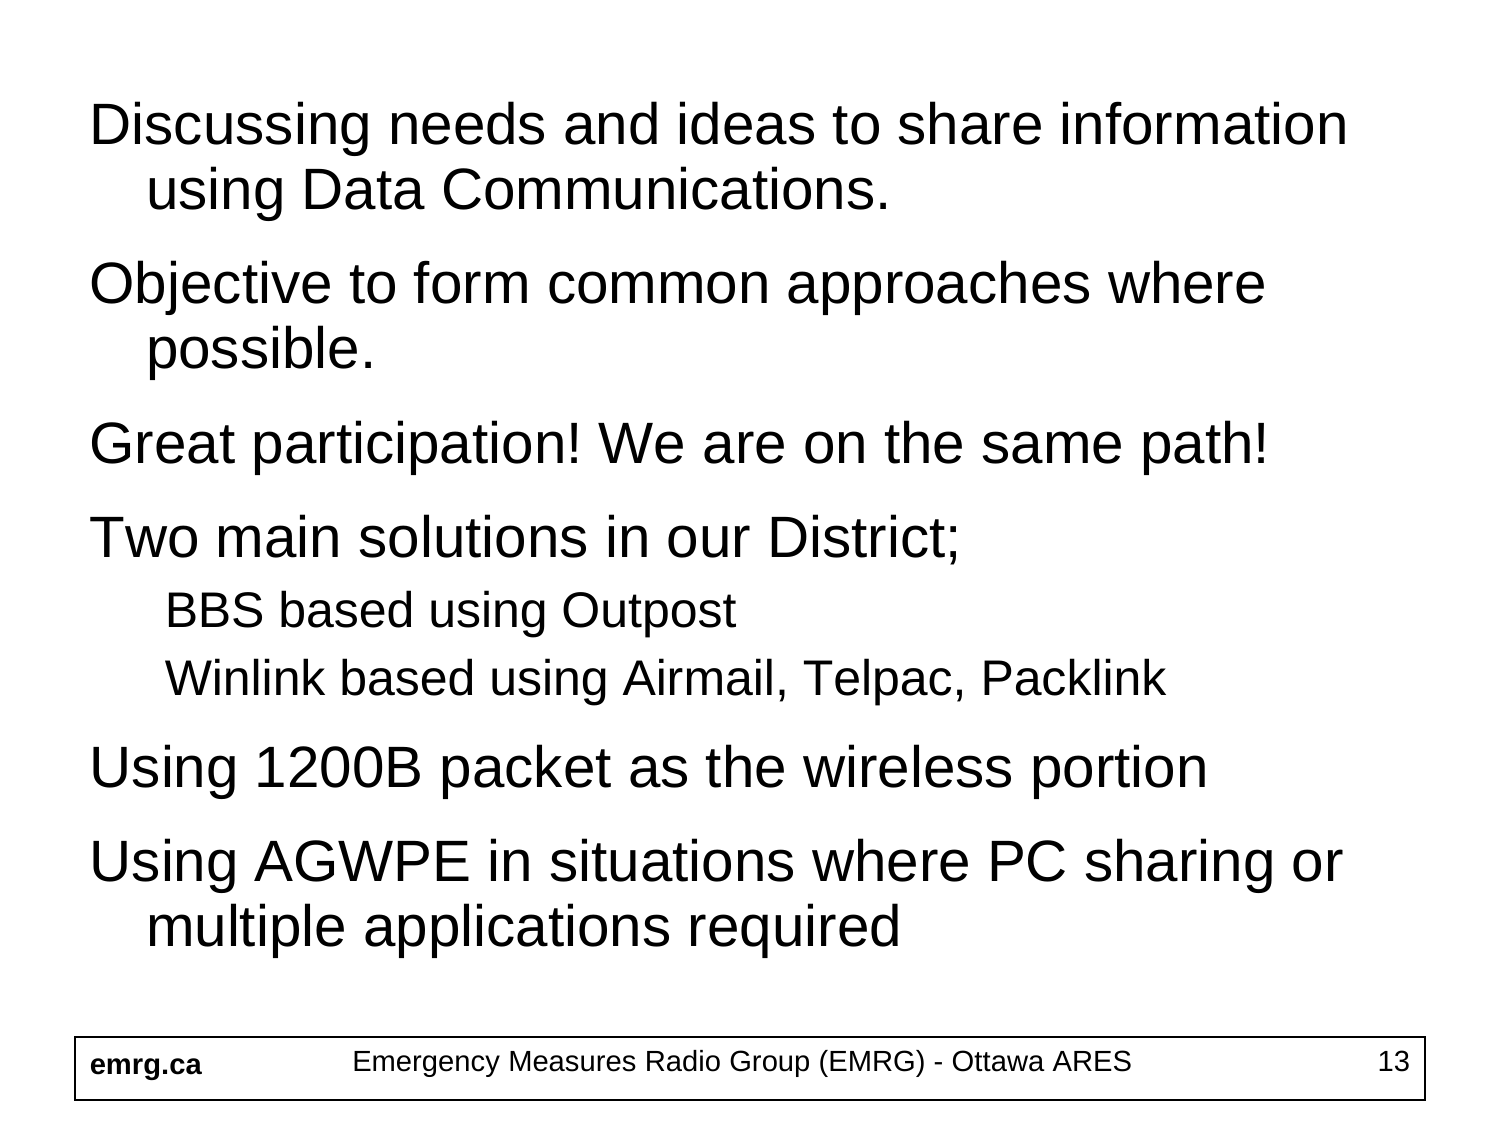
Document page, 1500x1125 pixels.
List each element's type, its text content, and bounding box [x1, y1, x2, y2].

list Discussing needs and ideas to share information using Data Communications. Objective to form common approaches where possible. Great participation! We are on the same path! Two main solutions in our District; BBS based using Outpost Winlink based using Airmail, Telpac, Packlink Using 1200B packet as the wireless portion Using AGWPE in situations where PC sharing or multiple applications required [75, 84, 1426, 1043]
